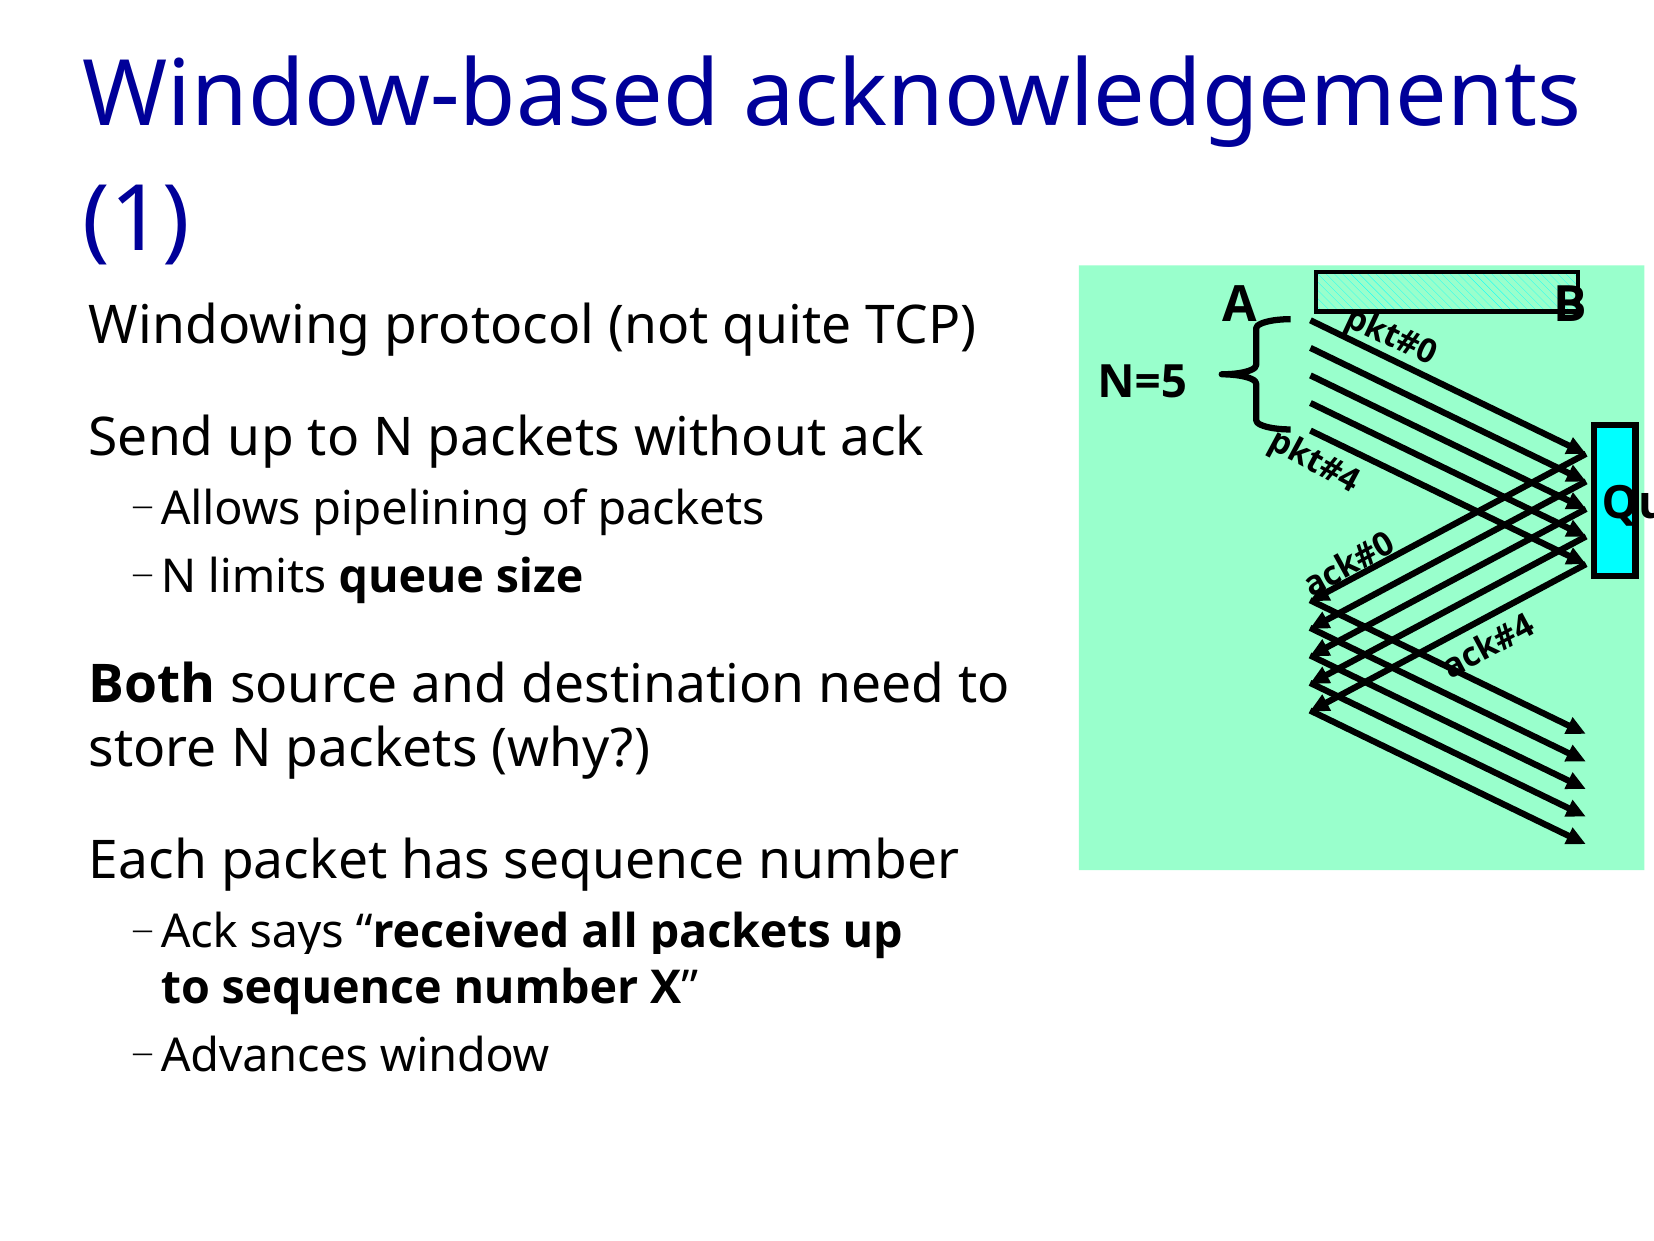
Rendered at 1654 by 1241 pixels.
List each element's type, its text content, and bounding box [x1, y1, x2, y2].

text_box [1096, 265, 1645, 871]
text_box [1513, 515, 1550, 534]
text_box [1329, 519, 1495, 609]
text_box [1374, 644, 1410, 663]
text_box [1462, 481, 1496, 507]
text_box [1347, 659, 1383, 678]
text_box [1251, 339, 1577, 493]
text_box [1347, 529, 1523, 622]
text_box ack#0 [1278, 471, 1483, 618]
text_box [1541, 528, 1576, 547]
text_box ack#4 [1417, 554, 1623, 699]
text_box Queue [1594, 424, 1636, 577]
text_box [1374, 542, 1550, 635]
title Window-based acknowledgements (1) [82, 49, 1636, 257]
text_box A [1208, 264, 1348, 339]
text_box [1401, 555, 1574, 649]
text_box pkt#4 [1247, 404, 1451, 549]
text_box [1486, 502, 1523, 520]
text_box [1540, 473, 1576, 491]
text_box [1347, 631, 1383, 650]
text_box [1514, 487, 1550, 506]
text_box N=5 [1096, 344, 1240, 415]
text_box [1401, 657, 1435, 684]
list Windowing protocol (not quite TCP) Send up to N packets without ack Allows pipelining of packets N limits queue size Both source and destination need to store N packets (why?) Each packet has sequence number Ack says “received all packets up to sequence number X” Advances window [60, 290, 1096, 1096]
text_box B [1539, 264, 1654, 339]
text_box [1541, 500, 1575, 519]
text_box pkt#0 [1323, 282, 1530, 417]
text_box [1078, 265, 1253, 369]
text_box [1322, 673, 1356, 692]
text_box [1321, 646, 1356, 664]
text_box [1322, 618, 1356, 637]
